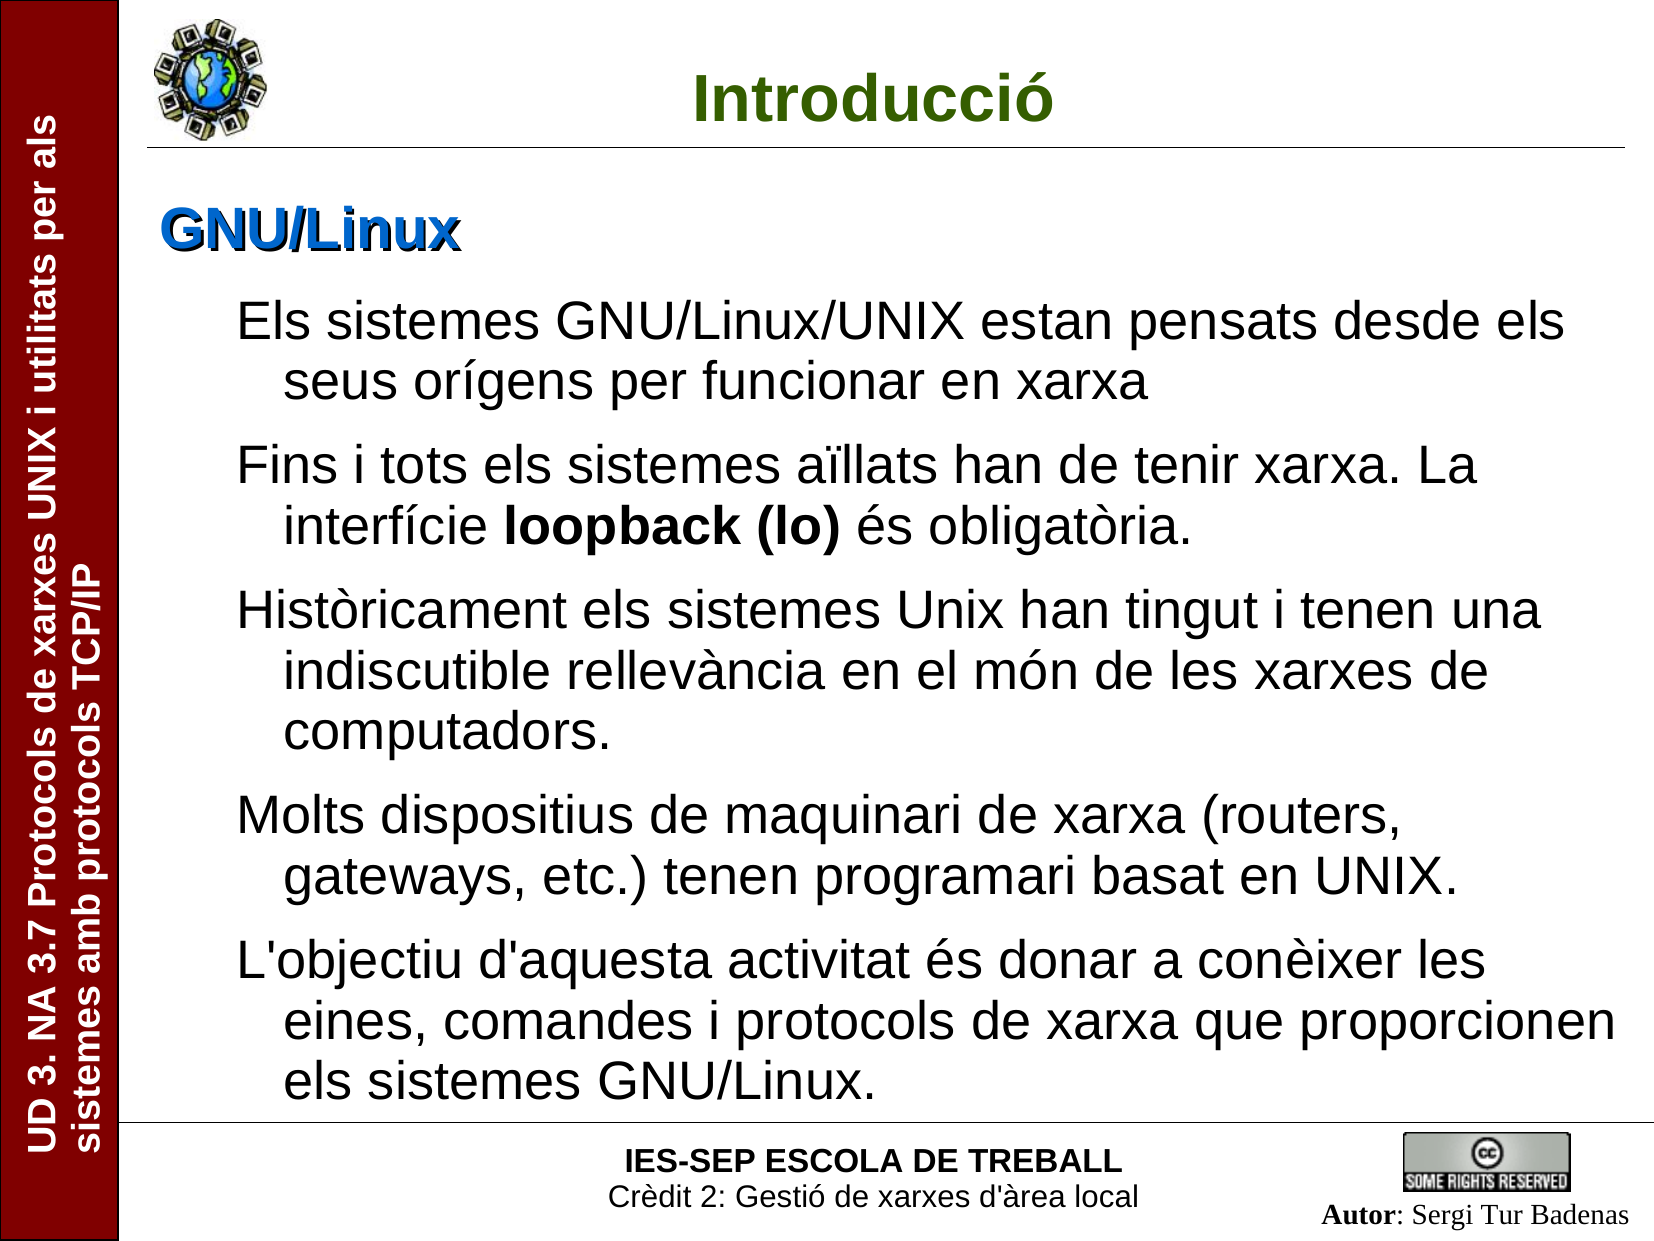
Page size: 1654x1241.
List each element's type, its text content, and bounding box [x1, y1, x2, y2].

list GNU/Linux Els sistemes GNU/Linux/UNIX estan pensats desde els seus orígens per funcionar en xarxa Fins i tots els sistemes aïllats han de tenir xarxa. La interfície loopback (lo) és obligatòria. Històricament els sistemes Unix han tingut i tenen una indiscutible rellevància en el món de les xarxes de computadors. Molts dispositius de maquinari de xarxa (routers, gateways, etc.) tenen programari basat en UNIX. L'objectiu d'aquesta activitat és donar a conèixer les eines, comandes i protocols de xarxa que proporcionen els sistemes GNU/Linux. [141, 195, 1630, 1112]
picture [1403, 1132, 1571, 1192]
title Introducció [129, 49, 1619, 148]
picture [154, 19, 268, 49]
